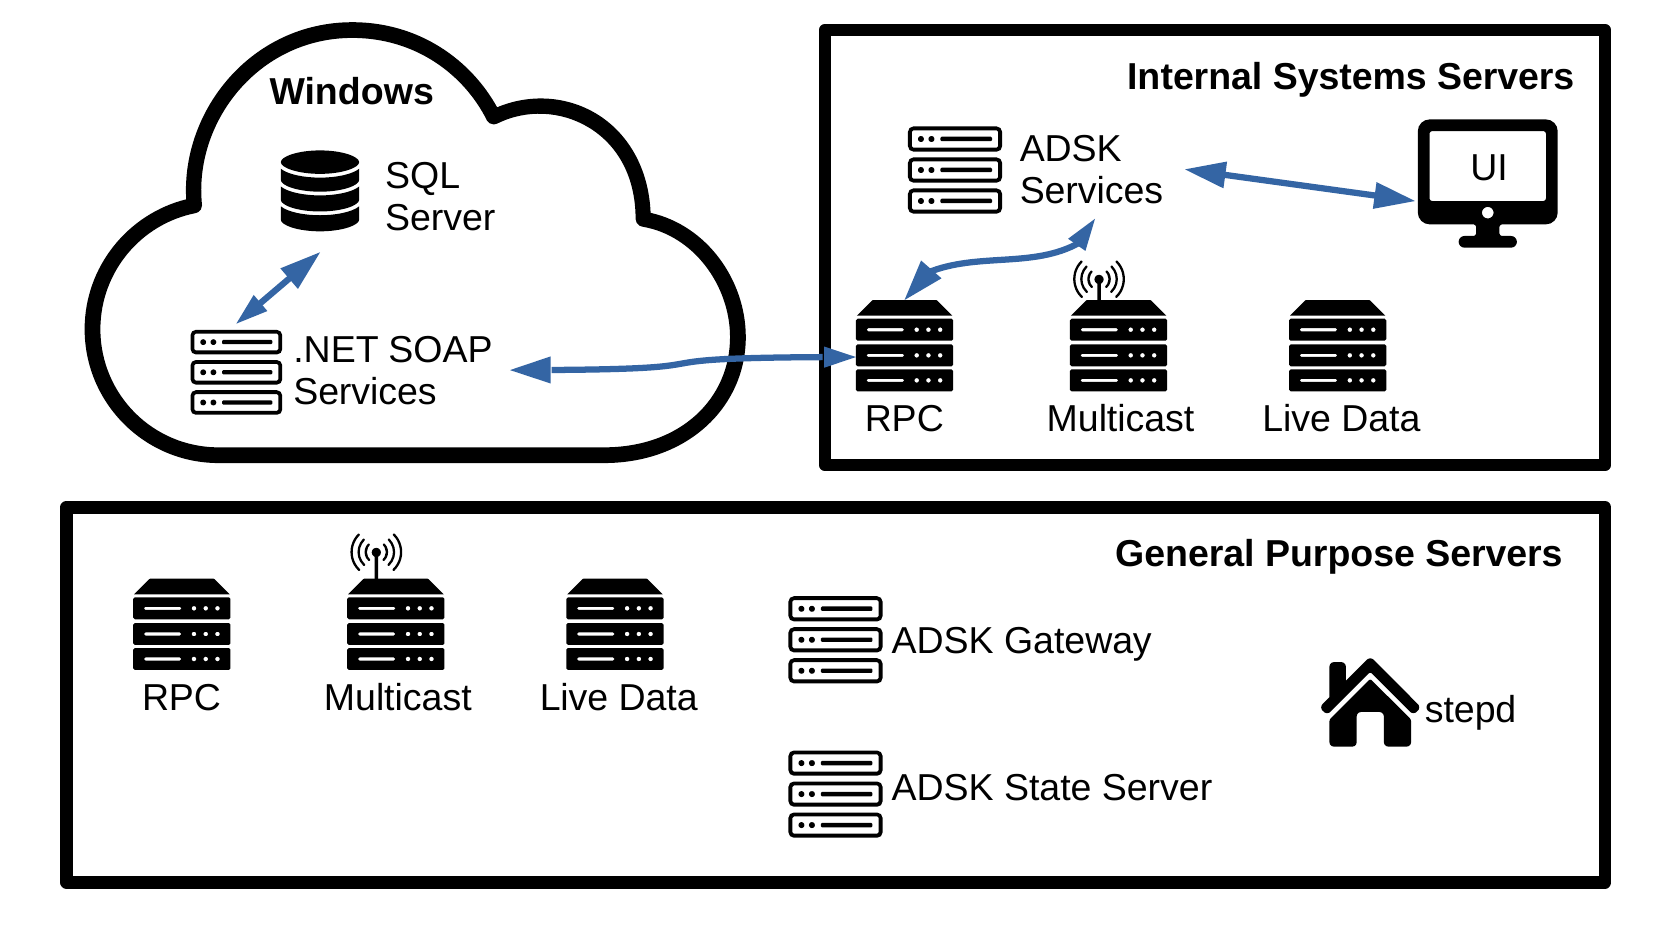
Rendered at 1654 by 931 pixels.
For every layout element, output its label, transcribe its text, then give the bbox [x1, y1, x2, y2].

picture [1069, 257, 1168, 390]
text_box stepd [1410, 680, 1561, 738]
picture [1315, 647, 1426, 785]
picture [905, 120, 1006, 245]
picture [73, 514, 886, 869]
text_box Live Data [1247, 390, 1456, 447]
text_box ADSK State Server [876, 759, 1252, 816]
text_box UI [1455, 138, 1550, 196]
picture [855, 300, 954, 390]
picture [1289, 300, 1387, 390]
text_box ADSK Gateway [876, 612, 1252, 670]
text_box .NET SOAP Services [278, 320, 511, 420]
picture [17, 0, 813, 838]
text_box Multicast [309, 668, 520, 726]
text_box RPC [127, 668, 309, 726]
text_box General Purpose Servers [1100, 525, 1626, 582]
text_box SQL Server [370, 147, 536, 247]
picture [1414, 110, 1561, 292]
text_box Internal Systems Servers [1112, 48, 1638, 106]
text_box ADSK Services [1005, 120, 1186, 219]
text_box Live Data [525, 668, 733, 726]
text_box Windows [254, 62, 463, 120]
text_box RPC [850, 390, 1031, 447]
text_box Multicast [1031, 390, 1242, 447]
